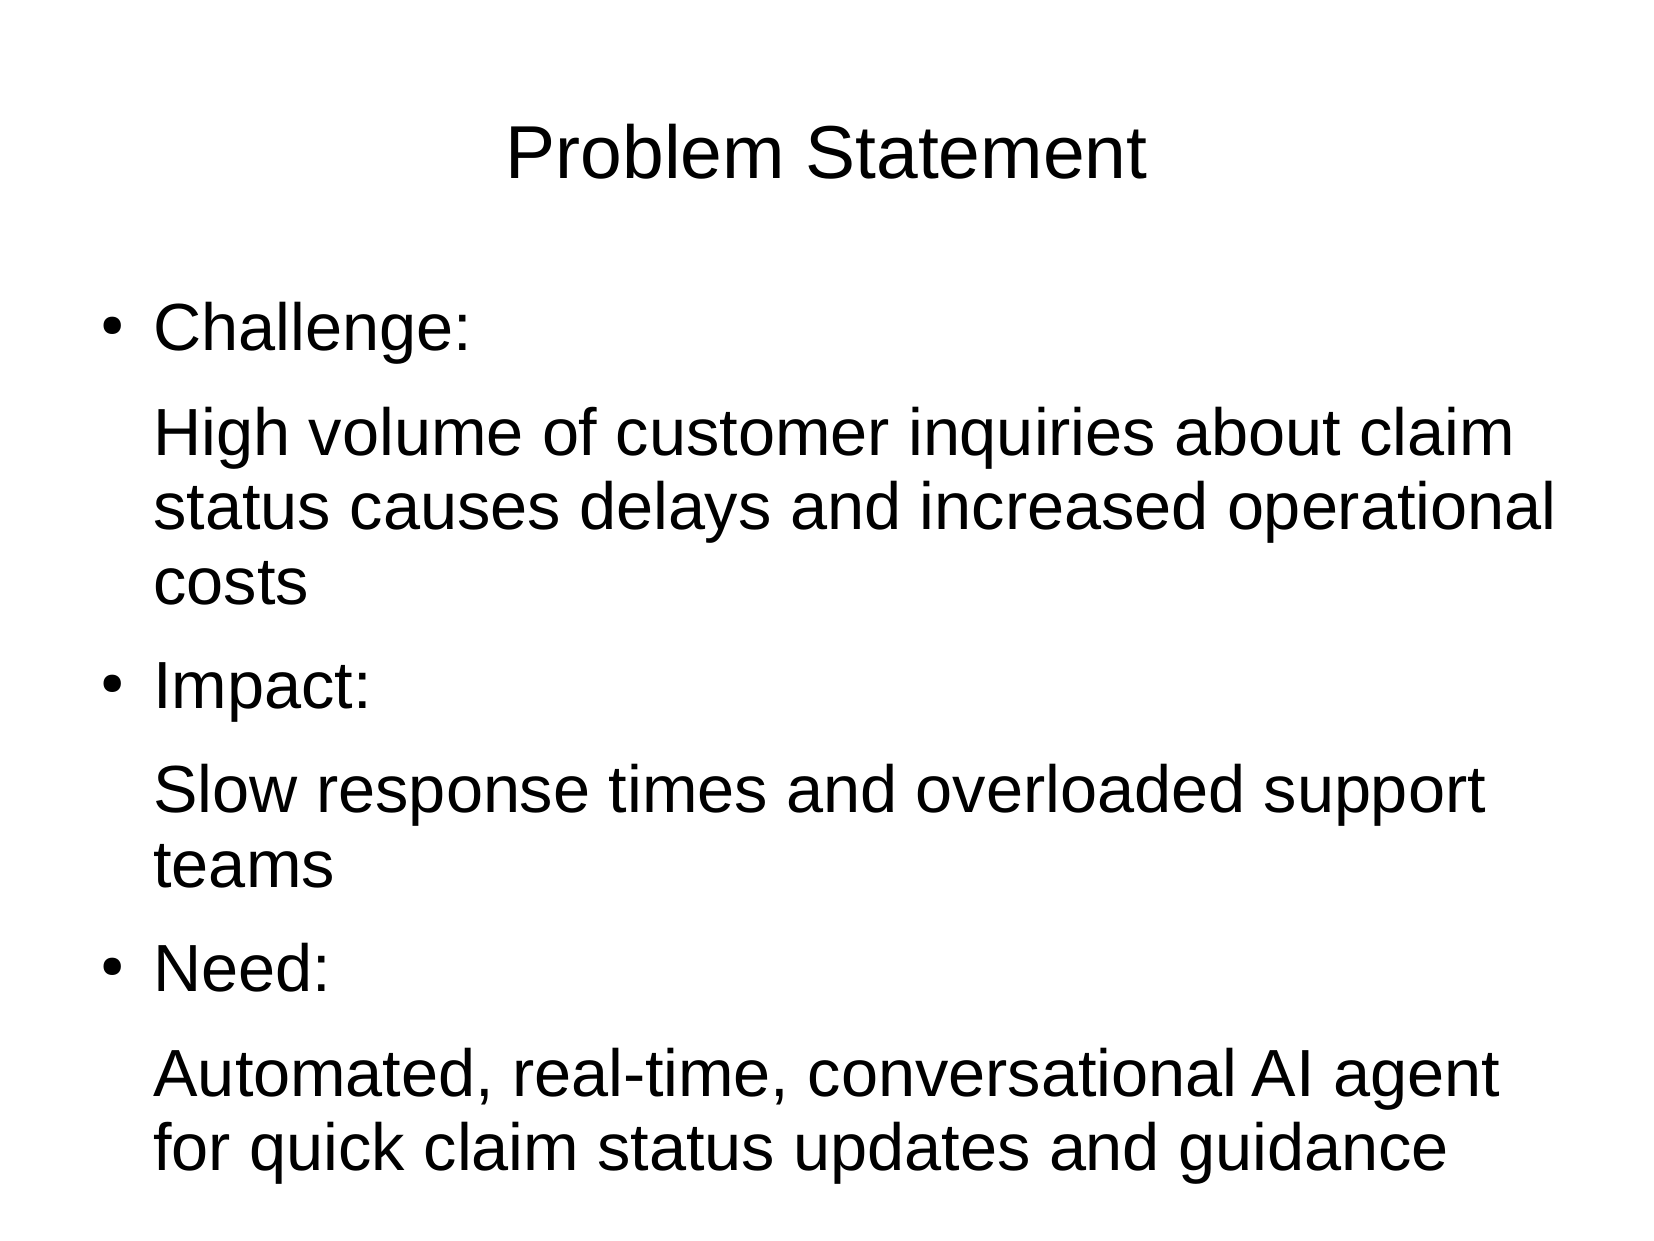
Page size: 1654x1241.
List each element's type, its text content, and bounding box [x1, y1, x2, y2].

list Challenge: High volume of customer inquiries about claim status causes delays and increased operational costs Impact: Slow response times and overloaded support teams Need: Automated, real-time, conversational AI agent for quick claim status updates and guidance [82, 290, 1571, 1180]
title Problem Statement [82, 49, 1571, 257]
